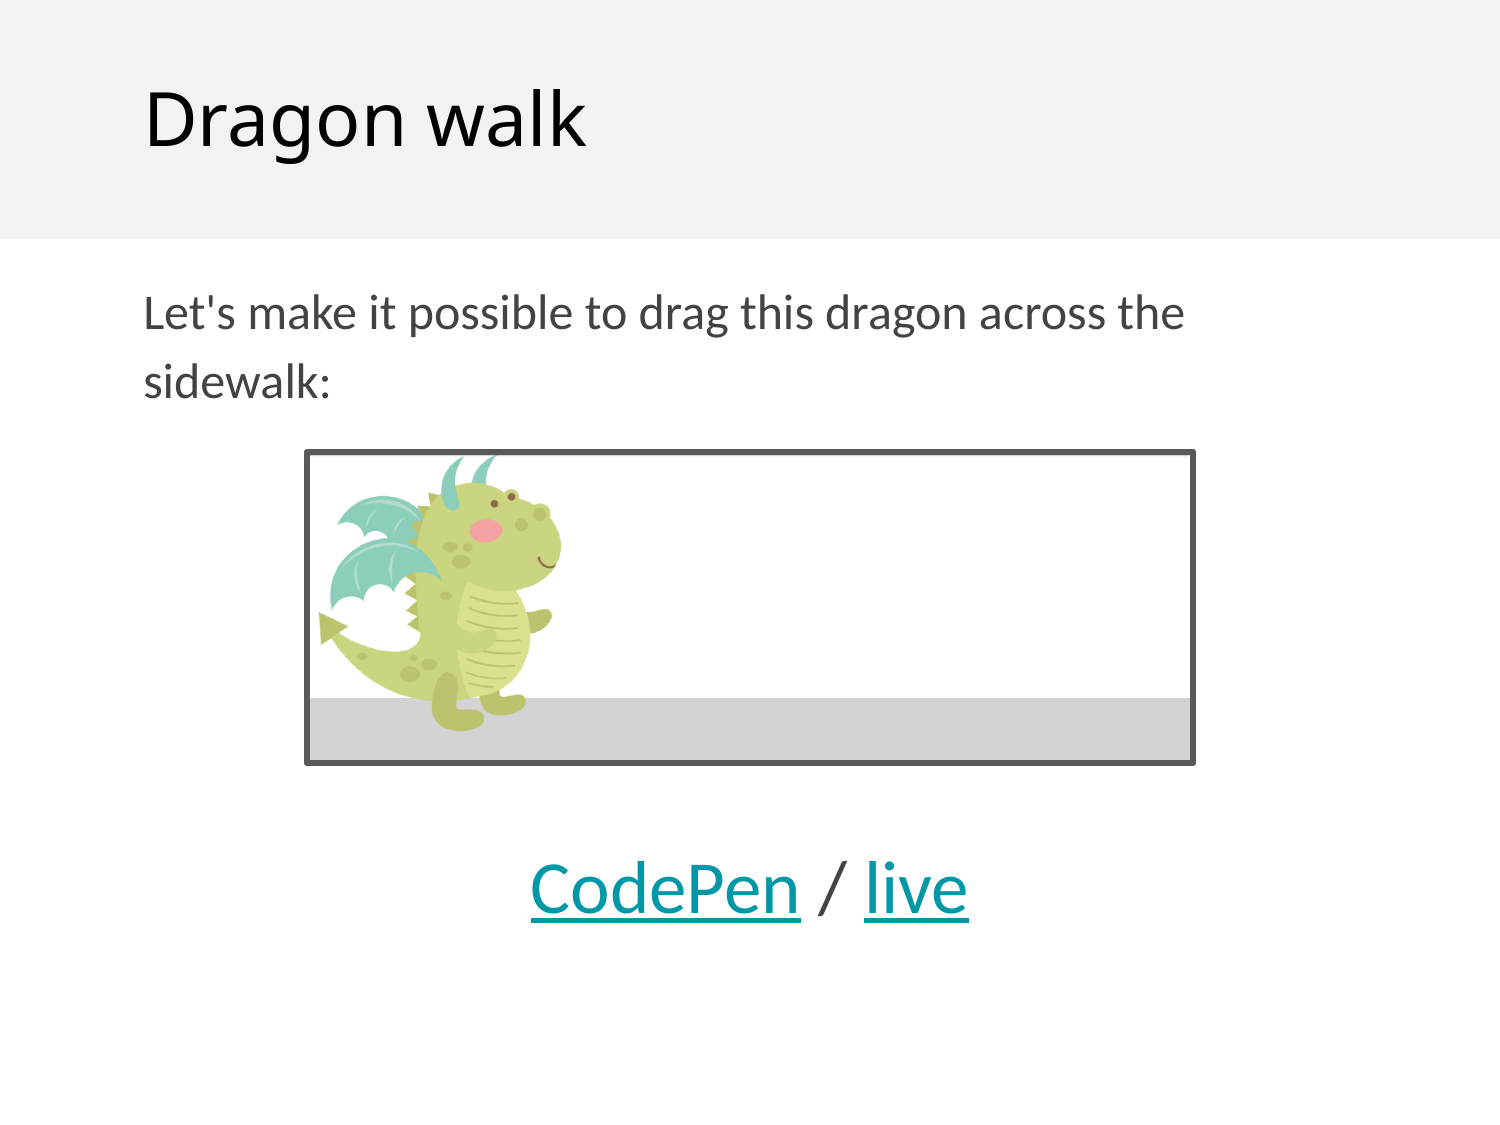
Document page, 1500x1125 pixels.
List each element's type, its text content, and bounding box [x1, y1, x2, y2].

list Let's make it possible to drag this dragon across the sidewalk: [128, 255, 1372, 455]
picture [309, 454, 1191, 760]
list CodePen / live [128, 810, 1372, 1010]
title Dragon walk [128, 56, 1372, 183]
